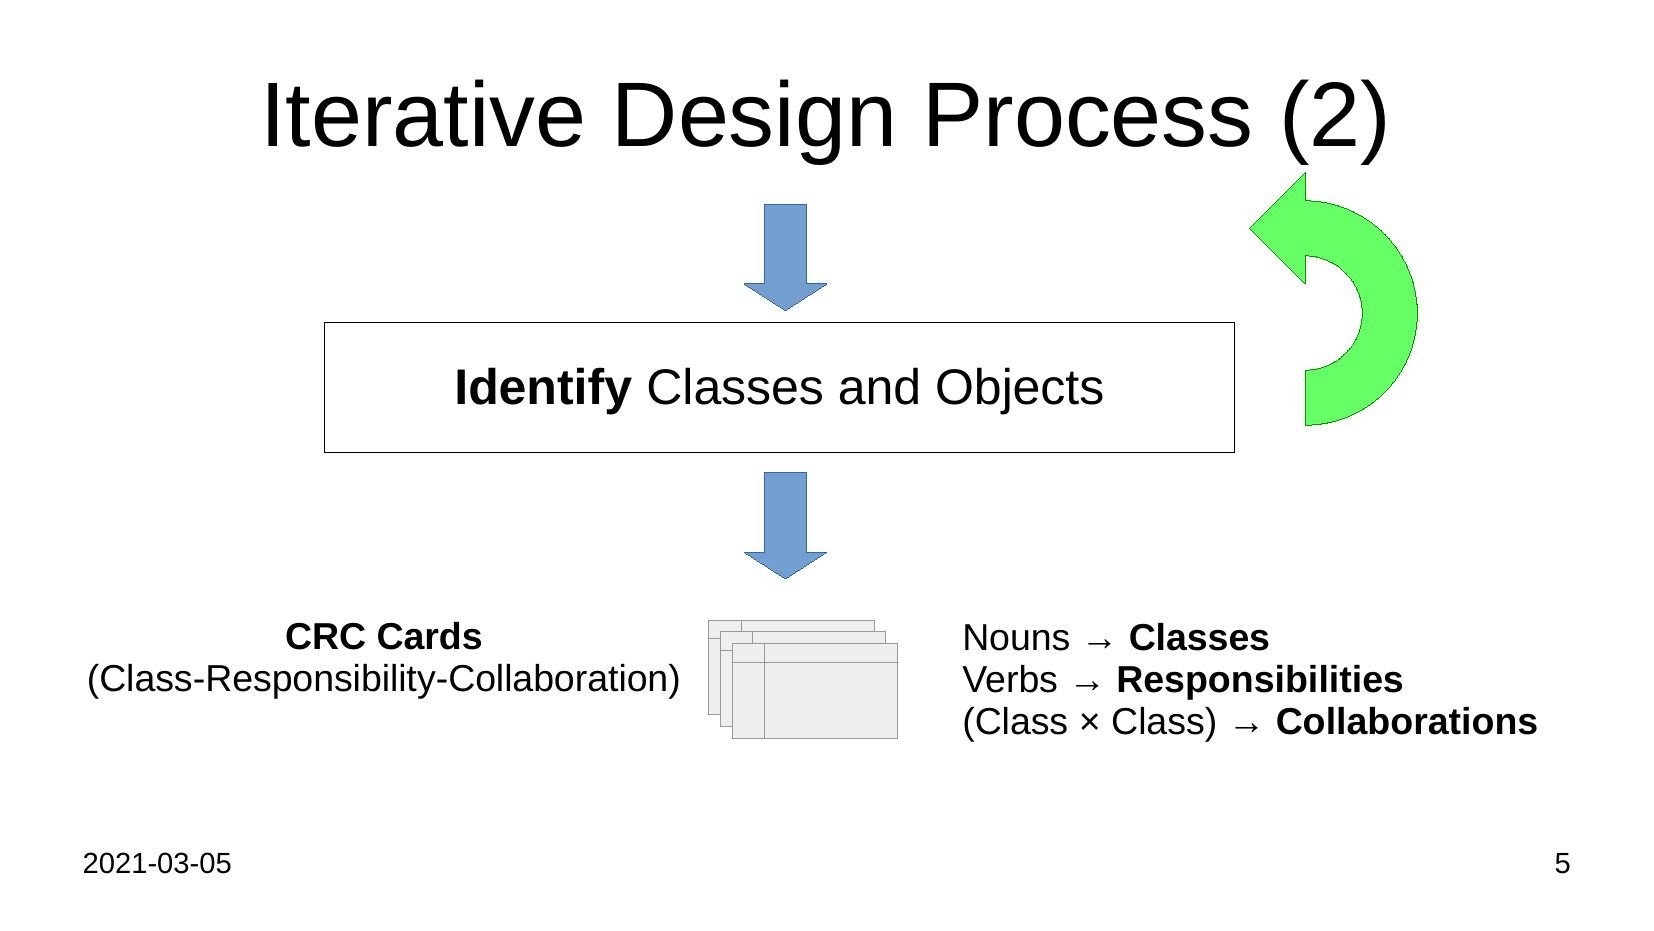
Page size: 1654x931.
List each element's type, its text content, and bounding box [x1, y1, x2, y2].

text_box [744, 472, 827, 579]
text_box Identify Classes and Objects [324, 322, 1235, 453]
text_box [708, 620, 898, 739]
text_box [1249, 172, 1418, 426]
text_box Nouns → Classes Verbs → Responsibilities (Class × Class) → Collaborations [947, 609, 1554, 751]
text_box CRC Cards (Class-Responsibility-Collaboration) [59, 608, 709, 715]
text_box [744, 204, 827, 311]
title Iterative Design Process (2) [82, 37, 1571, 193]
